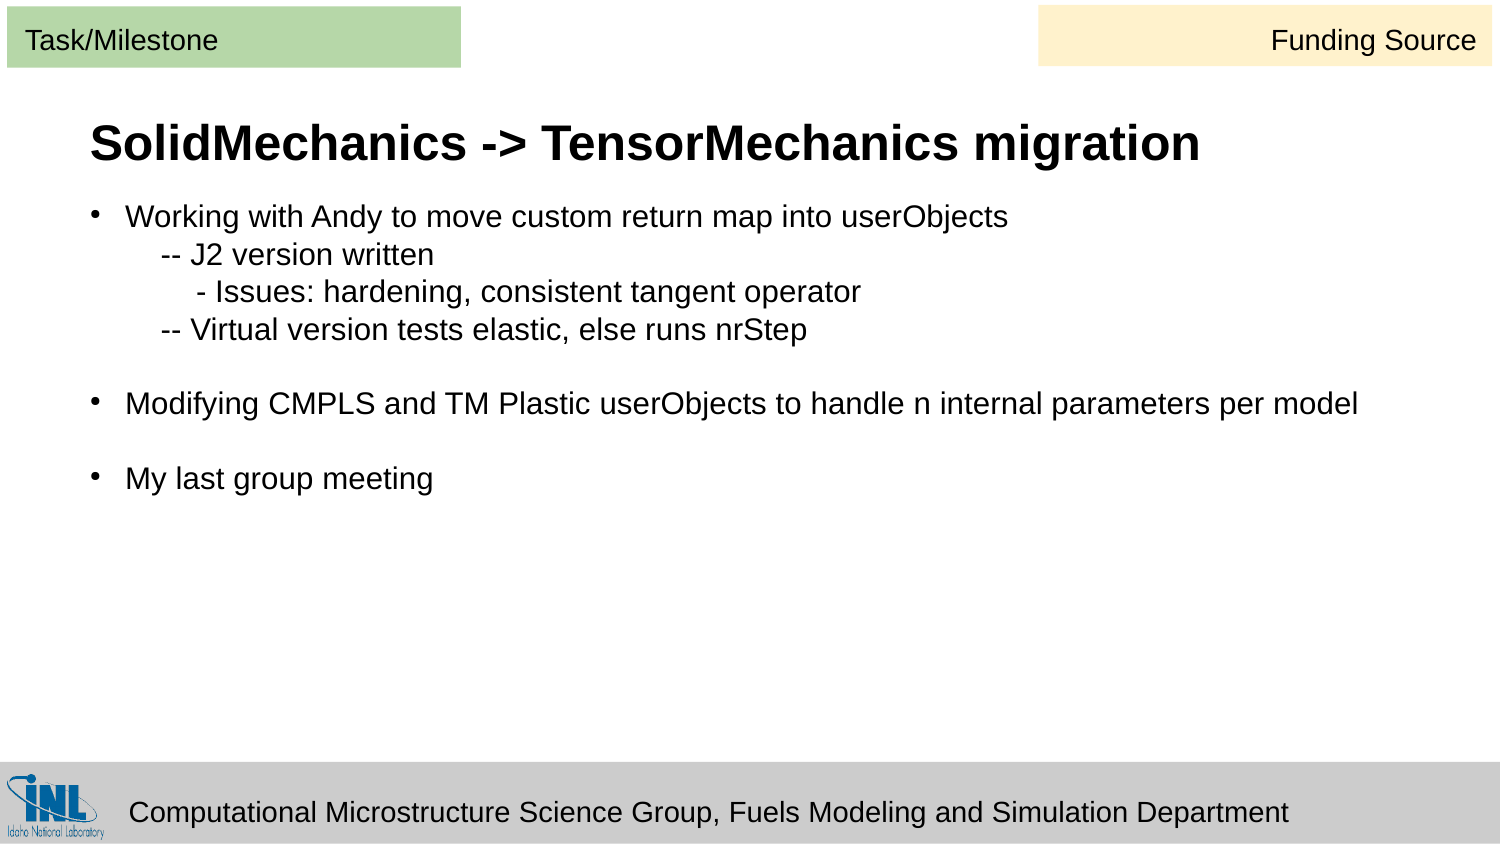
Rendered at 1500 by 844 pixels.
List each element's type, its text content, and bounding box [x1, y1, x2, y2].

picture [7, 774, 104, 840]
text_box Task/Milestone [10, 9, 460, 68]
text_box Working with Andy to move custom return map into userObjects -- J2 version written - Issues: hardening, consistent tangent operator -- Virtual version tests elastic, else runs nrStep Modifying CMPLS and TM Plastic userObjects to handle n internal parameters per model My last group meeting [74, 181, 1425, 758]
text_box SolidMechanics -> TensorMechanics migration [74, 106, 1425, 181]
text_box Funding Source [1042, 9, 1493, 68]
